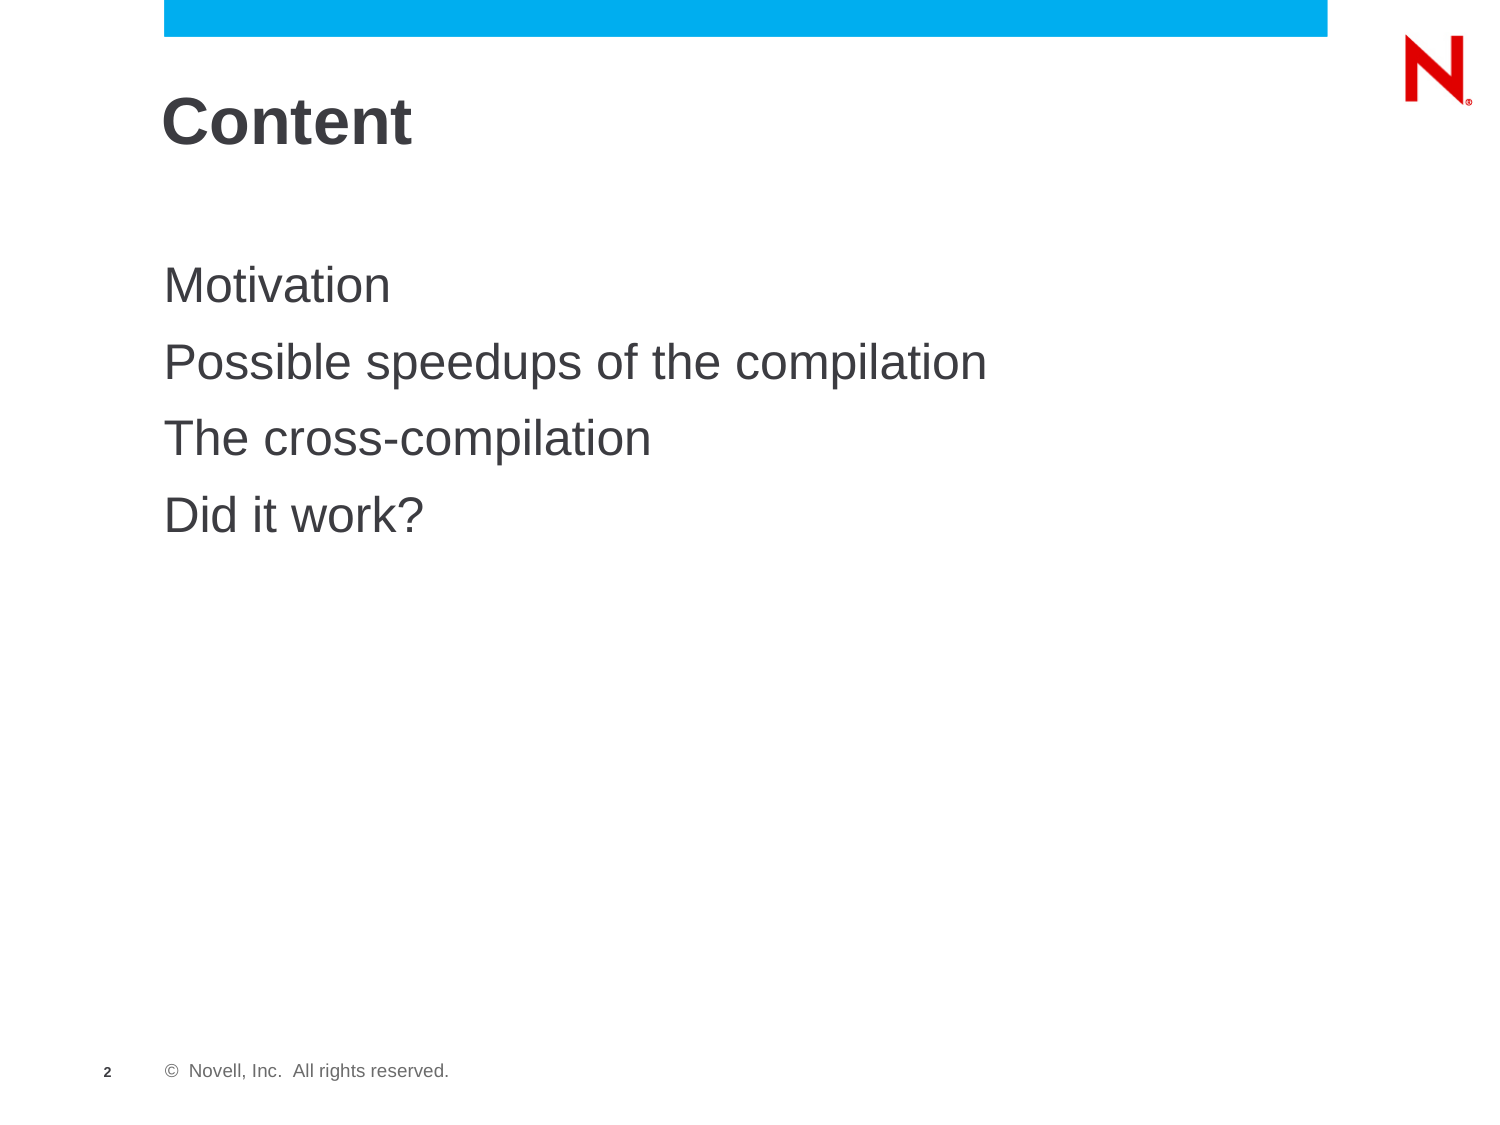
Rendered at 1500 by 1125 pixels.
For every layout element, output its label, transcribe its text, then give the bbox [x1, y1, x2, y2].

title Content [161, 41, 1383, 205]
picture [1403, 32, 1473, 107]
list Motivation Possible speedups of the compilation The cross-compilation Did it work? [163, 254, 1404, 986]
